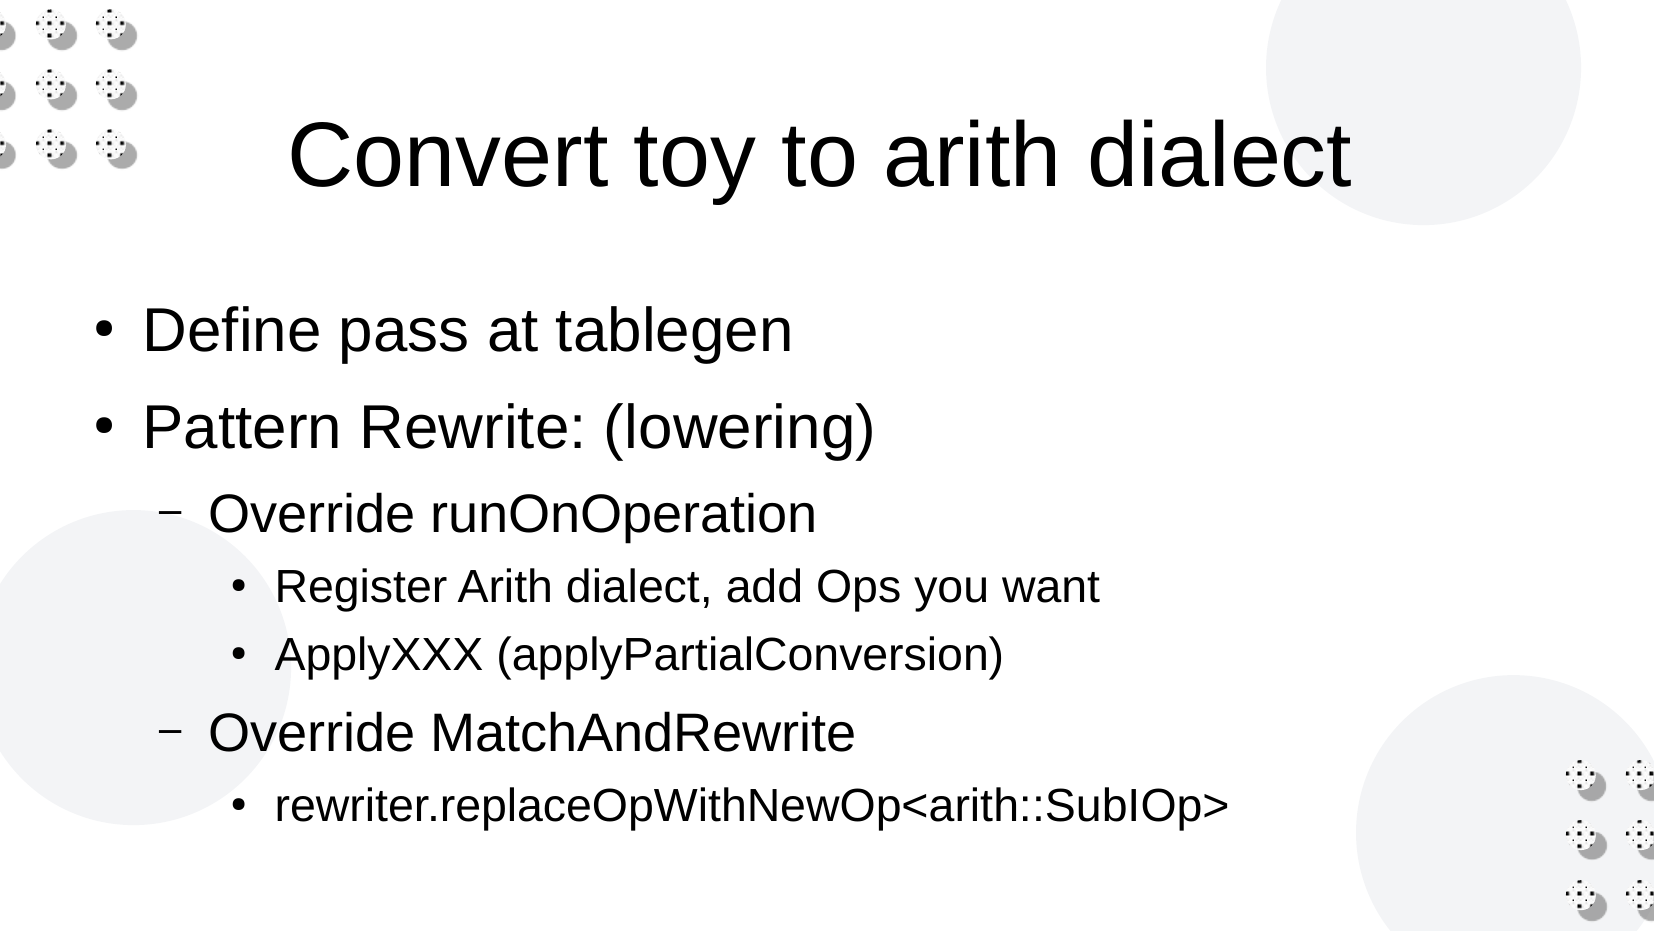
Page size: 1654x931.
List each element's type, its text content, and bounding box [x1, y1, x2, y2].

picture [95, 9, 126, 40]
picture [98, 69, 124, 76]
picture [1625, 820, 1654, 851]
picture [35, 129, 67, 160]
picture [1565, 820, 1596, 851]
picture [1625, 760, 1654, 791]
picture [0, 12, 6, 37]
picture [1565, 880, 1596, 911]
title Convert toy to arith dialect [76, 76, 1565, 233]
list Define pass at tablegen Pattern Rewrite: (lowering) Override runOnOperation Register Arith dialect, add Ops you want ApplyXXX (applyPartialConversion) Override MatchAndRewrite rewriter.replaceOpWithNewOp<arith::SubIOp> [76, 295, 1565, 835]
picture [1625, 880, 1654, 911]
picture [35, 69, 66, 100]
picture [0, 72, 6, 97]
picture [0, 132, 7, 157]
picture [1565, 760, 1596, 791]
picture [35, 9, 66, 40]
